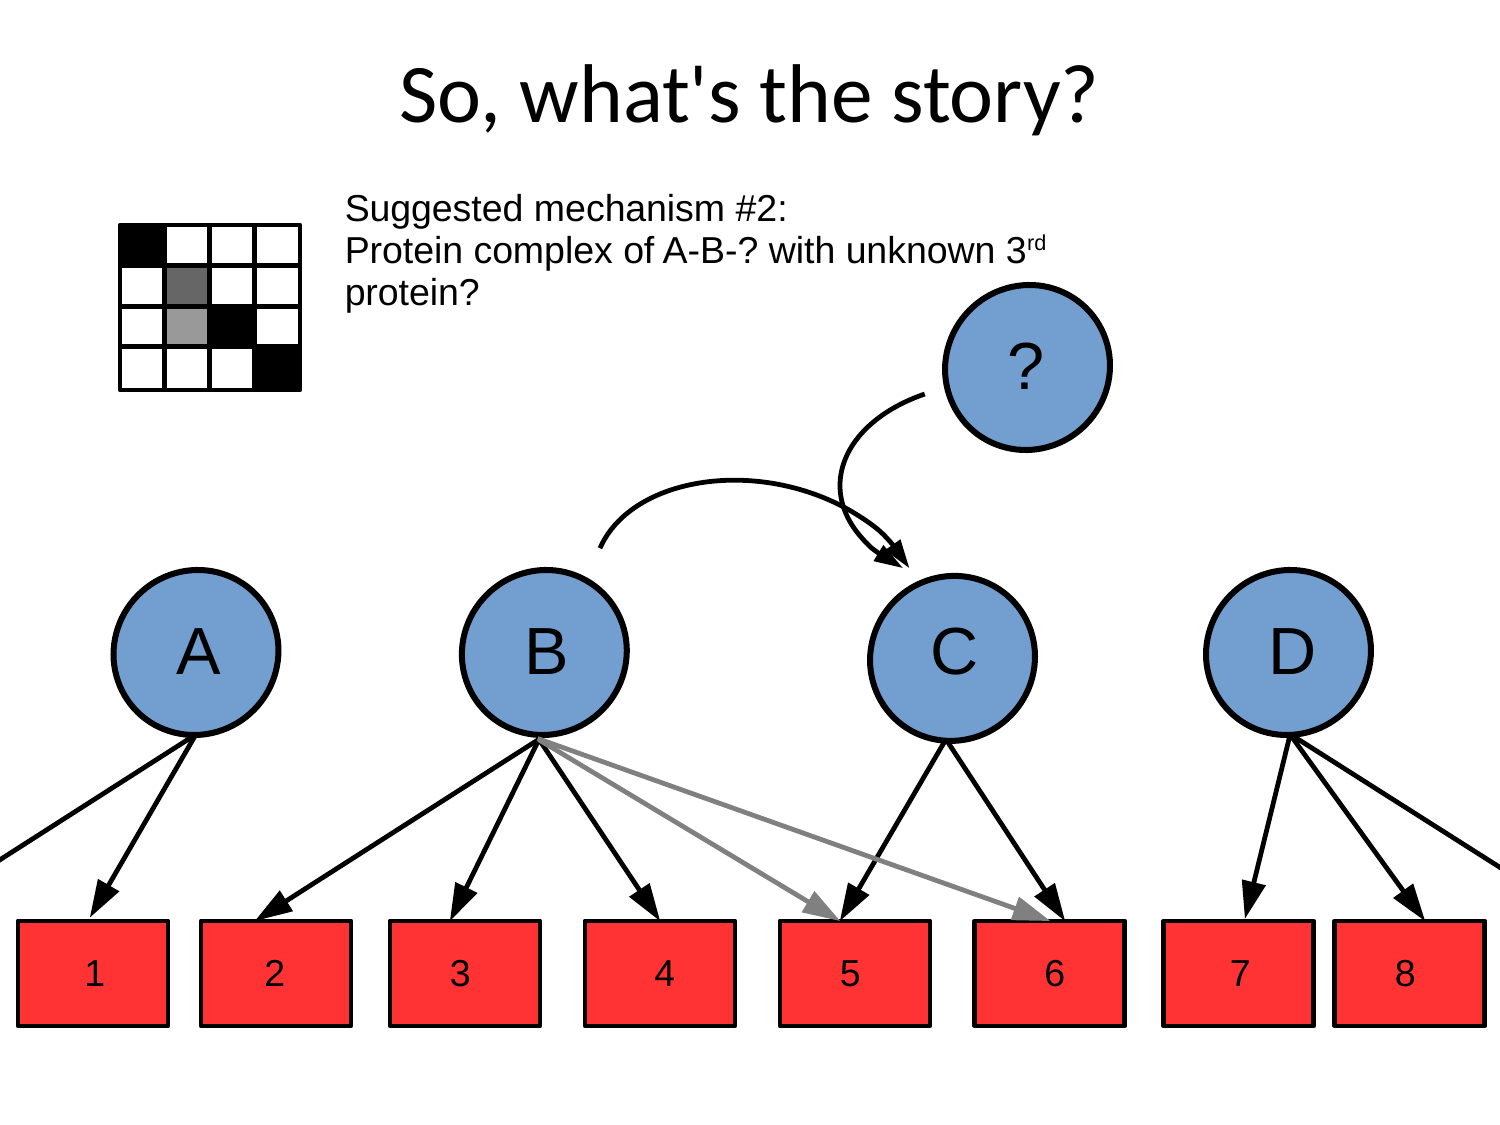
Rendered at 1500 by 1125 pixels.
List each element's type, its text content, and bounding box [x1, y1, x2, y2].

text_box [780, 920, 931, 1026]
text_box [120, 224, 301, 390]
text_box ? [993, 323, 1061, 426]
text_box [113, 570, 279, 735]
text_box Suggested mechanism #2: Protein complex of A-B-? with unknown 3rd protein? [330, 179, 1156, 323]
text_box A [161, 606, 236, 711]
text_box [17, 920, 168, 1026]
text_box 2 [249, 945, 301, 1017]
text_box 3 [435, 945, 486, 1017]
text_box 6 [1029, 945, 1081, 1017]
text_box 1 [69, 945, 121, 1017]
text_box B [510, 606, 585, 711]
text_box [585, 920, 736, 1026]
text_box 4 [639, 945, 691, 1017]
text_box [390, 920, 541, 1026]
text_box [461, 570, 627, 736]
text_box D [1254, 606, 1333, 711]
title So, what's the story? [75, 0, 1426, 203]
text_box C [916, 606, 995, 711]
text_box [201, 920, 352, 1026]
text_box [1206, 570, 1371, 735]
text_box 8 [1380, 945, 1431, 1017]
text_box [1334, 920, 1485, 1026]
text_box 7 [1215, 945, 1266, 1017]
text_box 5 [825, 945, 876, 1017]
text_box [945, 323, 1111, 451]
text_box [1163, 920, 1314, 1026]
text_box [870, 575, 1036, 741]
text_box [974, 920, 1125, 1026]
